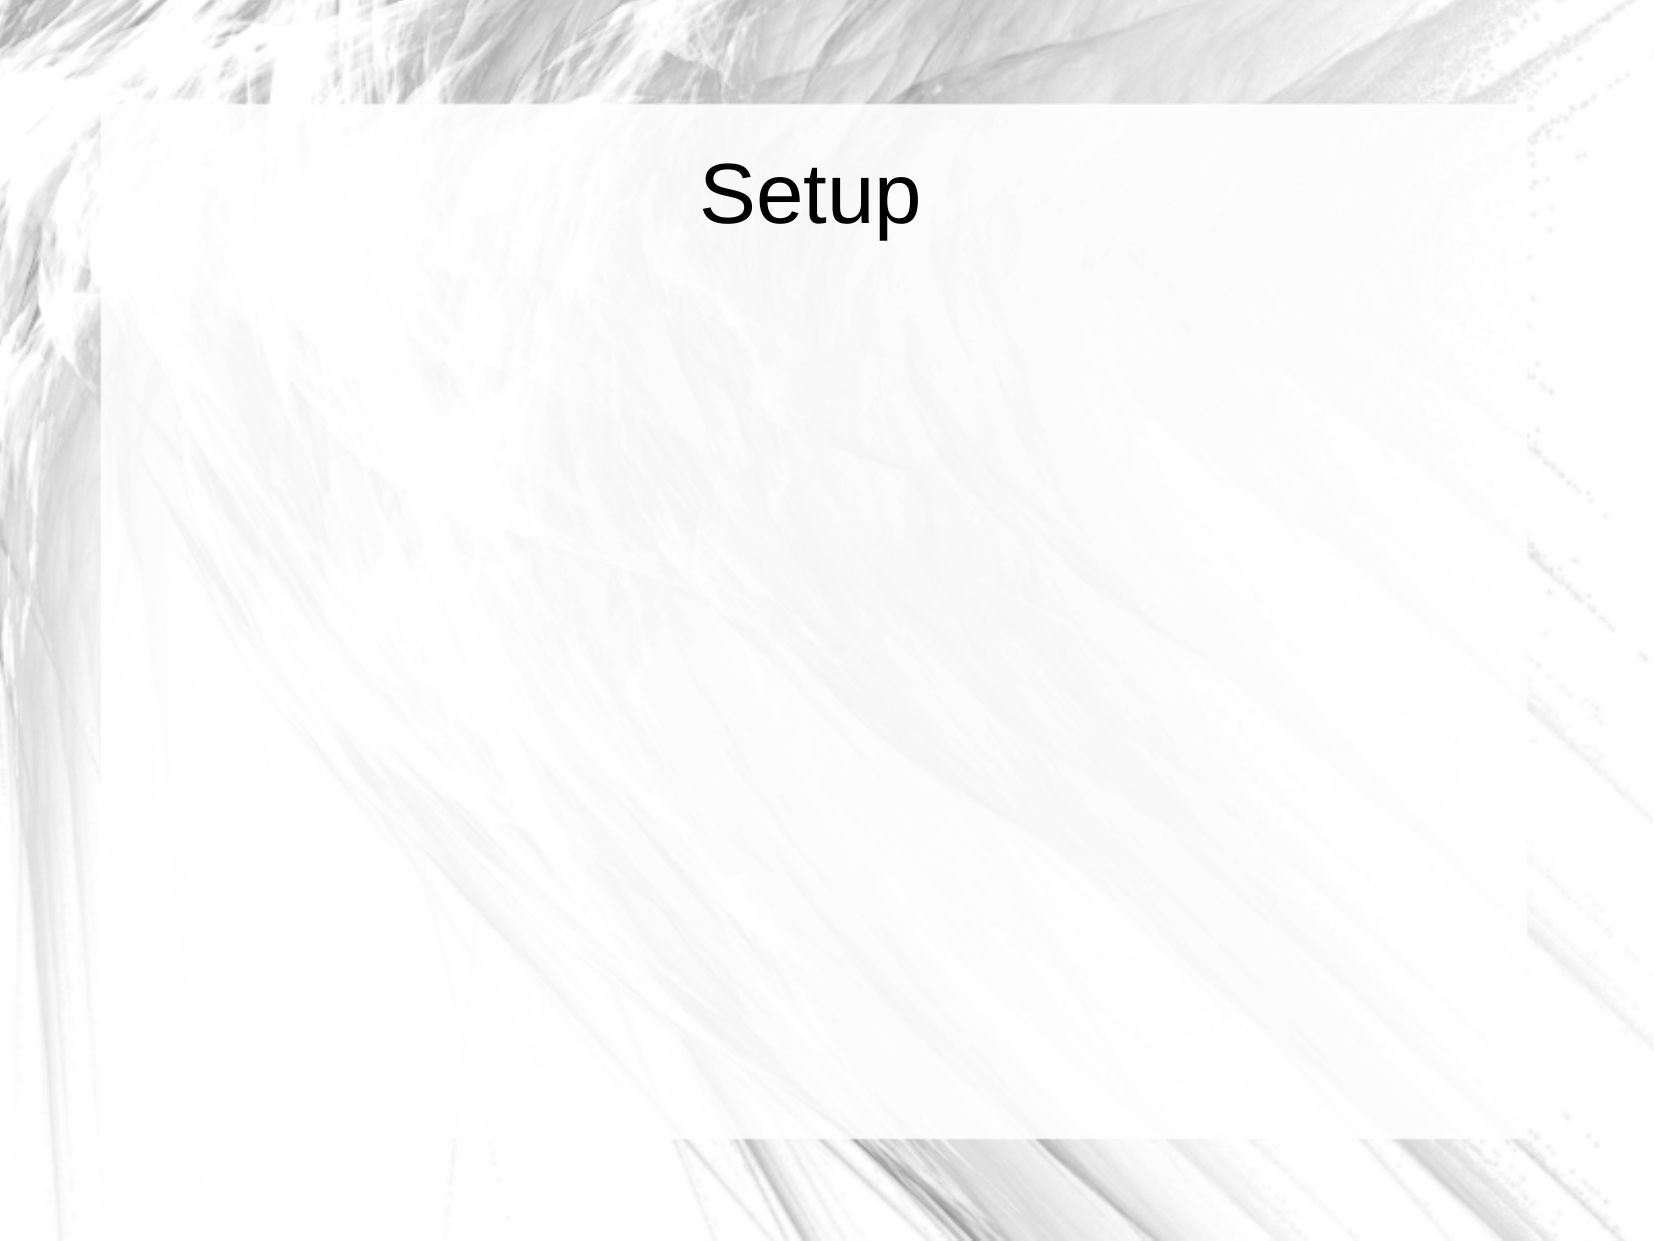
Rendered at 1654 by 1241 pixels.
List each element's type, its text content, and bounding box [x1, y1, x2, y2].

title Setup [118, 112, 1504, 278]
picture [0, 0, 1654, 1241]
